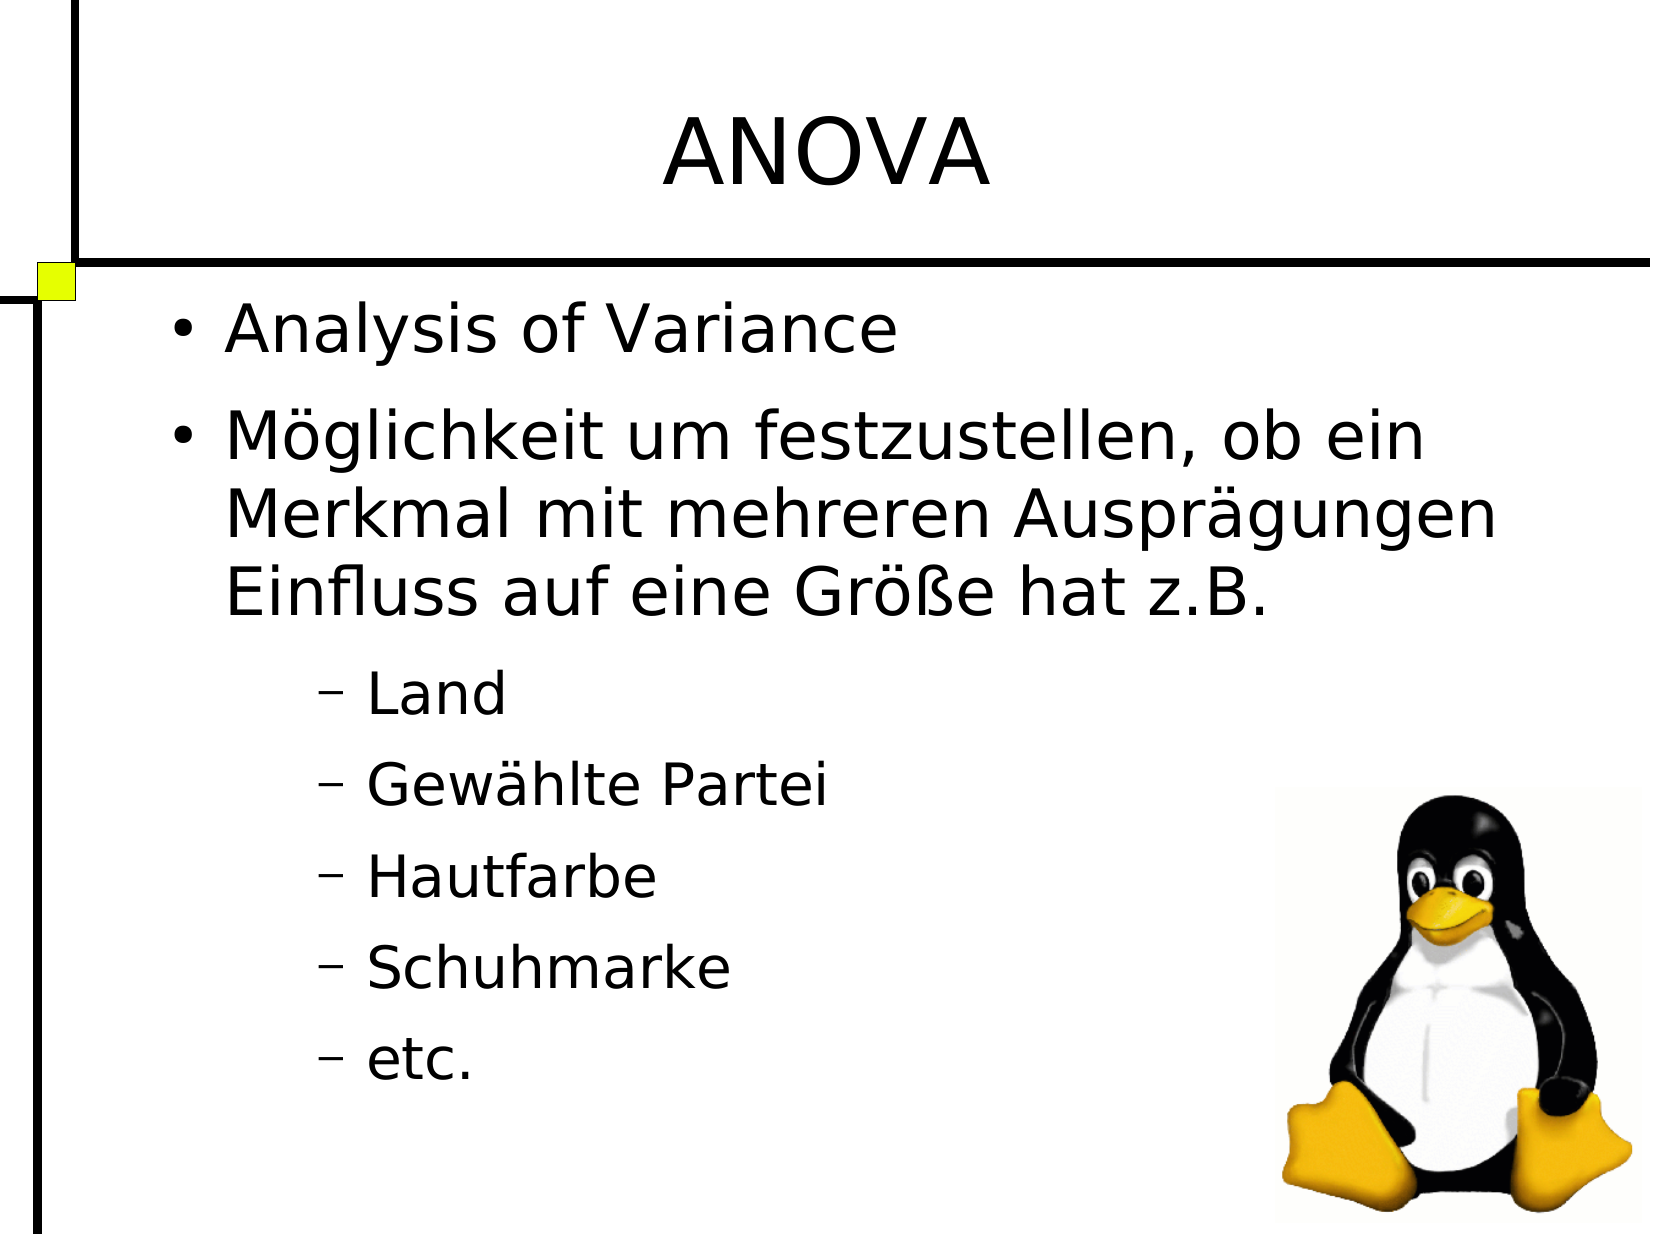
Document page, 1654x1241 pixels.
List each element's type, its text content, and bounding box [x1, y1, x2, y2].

list Analysis of Variance Möglichkeit um festzustellen, ob ein Merkmal mit mehreren Ausprägungen Einfluss auf eine Größe hat z.B. Land Gewählte Partei Hautfarbe Schuhmarke etc. [82, 290, 1571, 1096]
picture [1275, 787, 1642, 1223]
title ANOVA [82, 49, 1571, 257]
